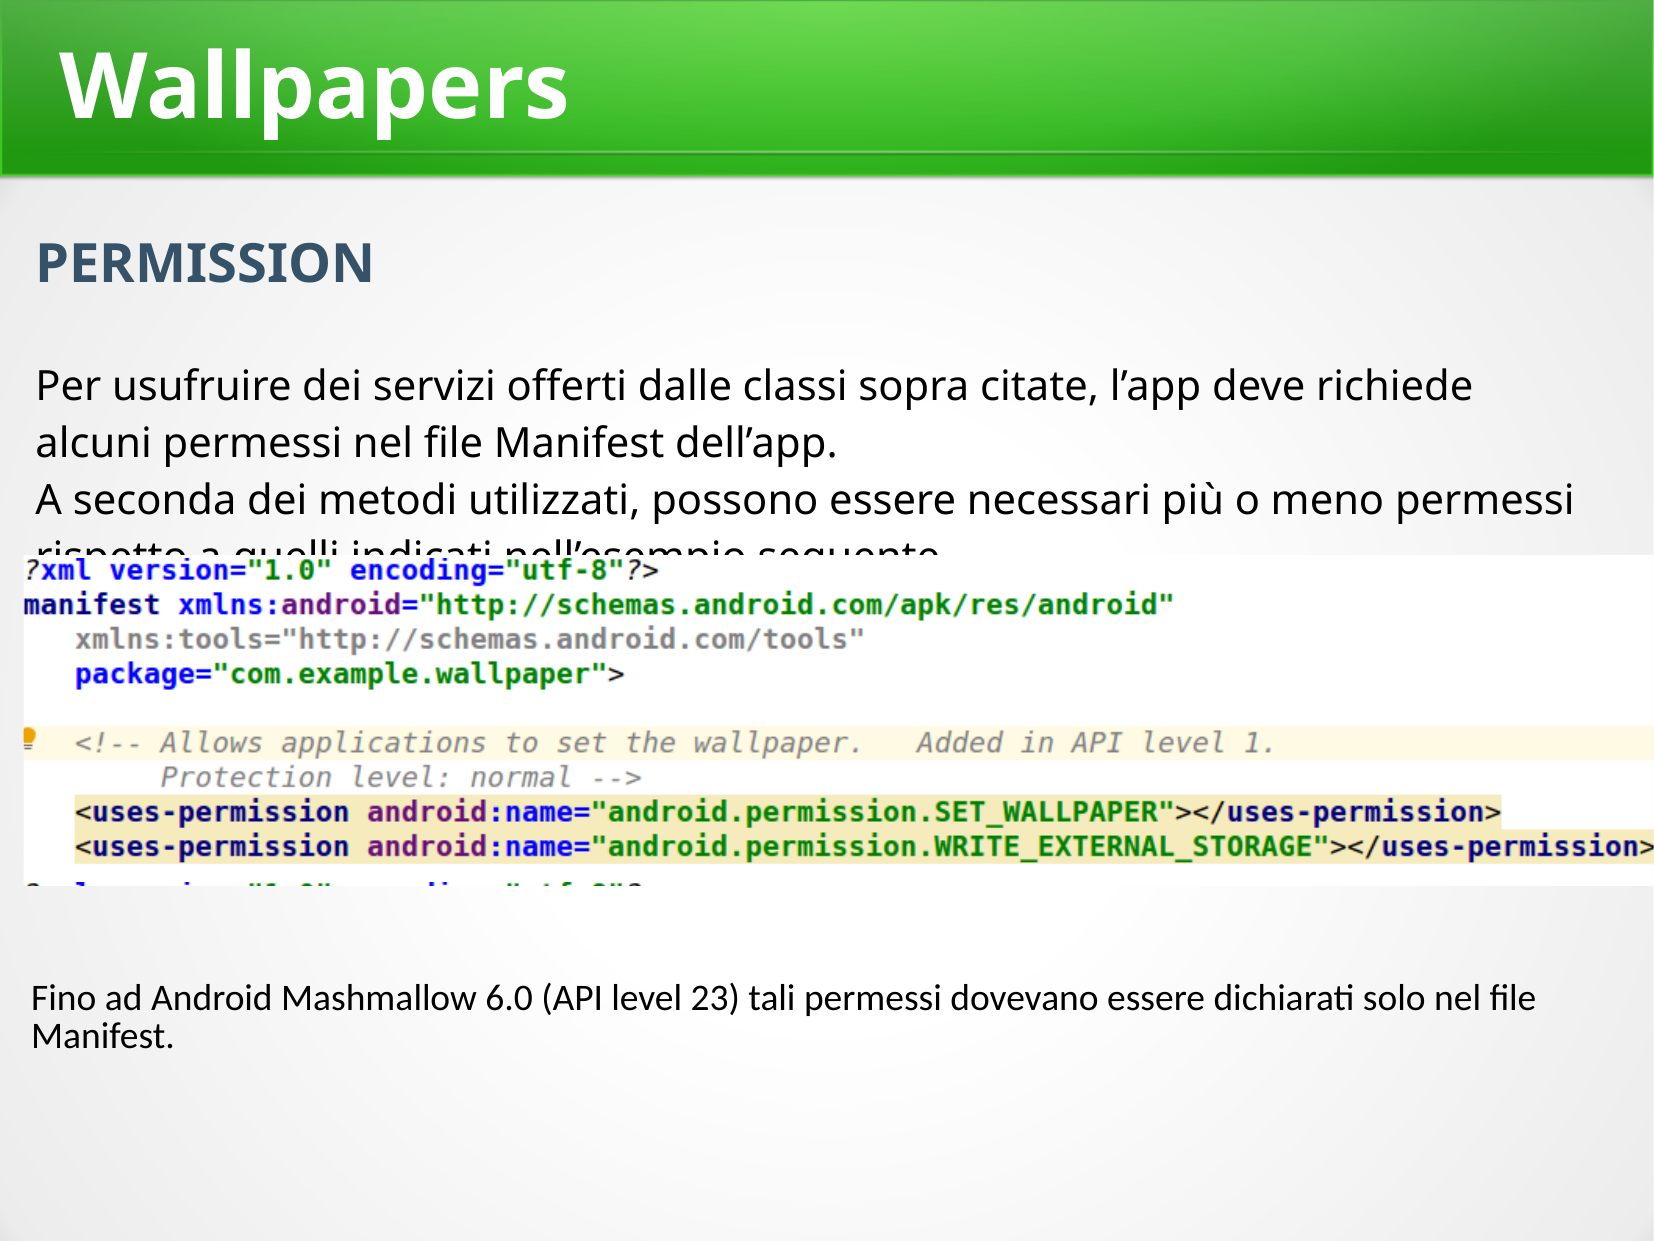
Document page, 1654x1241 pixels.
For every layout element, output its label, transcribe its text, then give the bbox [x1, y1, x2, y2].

picture [0, 0, 1654, 1241]
title Wallpapers [35, 11, 1489, 154]
subtitle PERMISSION Per usufruire dei servizi offerti dalle classi sopra citate, l’app deve richiede alcuni permessi nel file Manifest dell’app. A seconda dei metodi utilizzati, possono essere necessari più o meno permessi rispetto a quelli indicati nell’esempio seguente. [35, 186, 1595, 555]
text_box [23, 555, 1654, 886]
text_box Fino ad Android Mashmallow 6.0 (API level 23) tali permessi dovevano essere dichiarati solo nel file Manifest. [31, 944, 1591, 1163]
